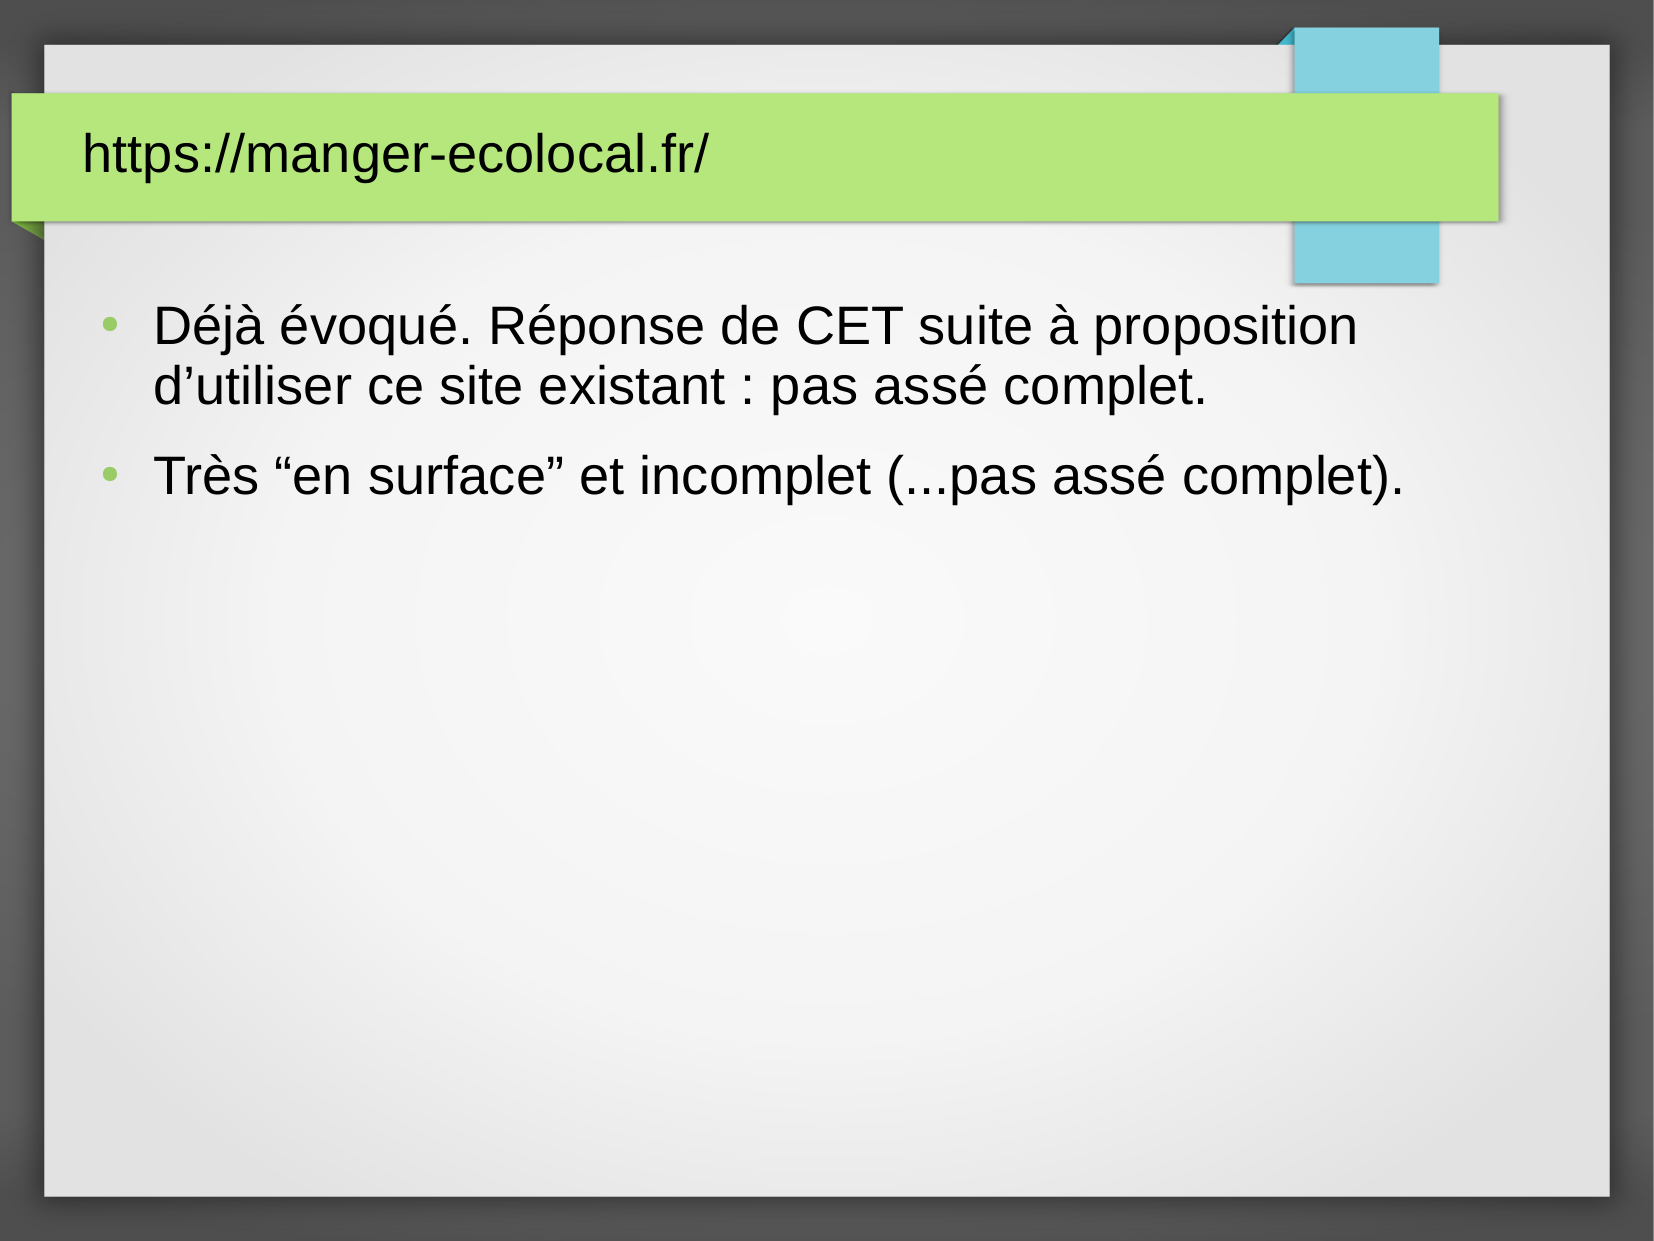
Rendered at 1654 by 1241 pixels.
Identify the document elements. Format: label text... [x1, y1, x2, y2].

picture [0, 0, 1654, 1241]
title https://manger-ecolocal.fr/ [82, 94, 1264, 213]
list Déjà évoqué. Réponse de CET suite à proposition d’utiliser ce site existant : pas assé complet. Très “en surface” et incomplet (...pas assé complet). [82, 295, 1571, 1015]
